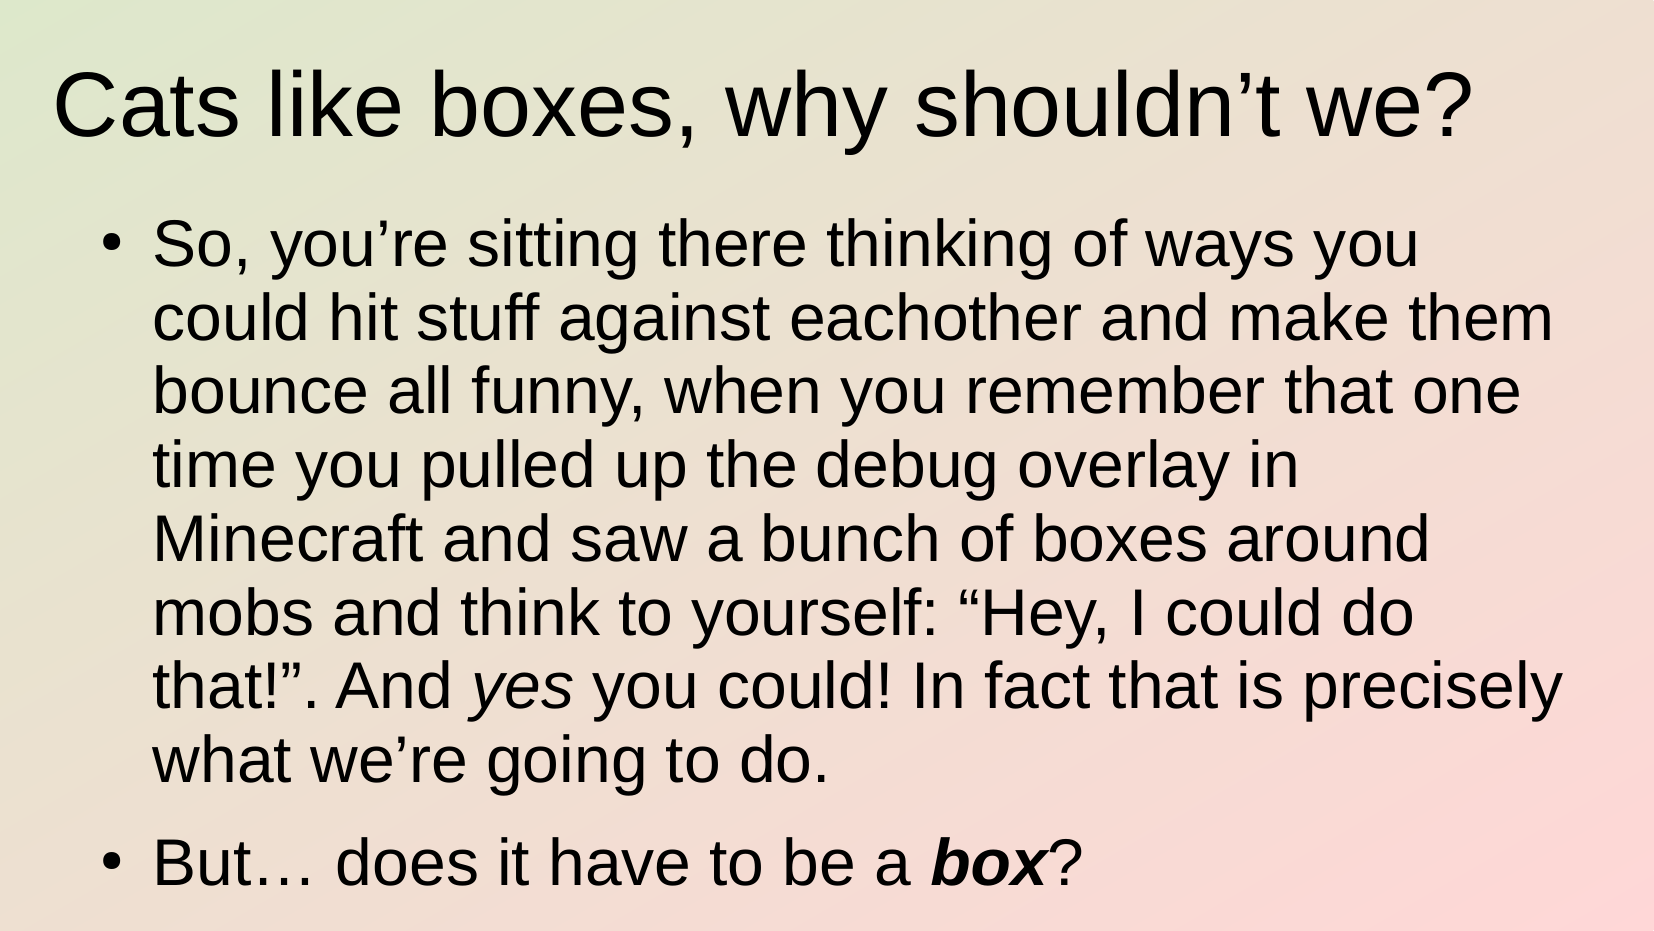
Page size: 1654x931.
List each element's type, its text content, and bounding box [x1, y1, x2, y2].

list So, you’re sitting there thinking of ways you could hit stuff against eachother and make them bounce all funny, when you remember that one time you pulled up the debug overlay in Minecraft and saw a bunch of boxes around mobs and think to yourself: “Hey, I could do that!”. And yes you could! In fact that is precisely what we’re going to do. But… does it have to be a box? [82, 206, 1571, 905]
title Cats like boxes, why shouldn’t we? [23, 29, 1506, 180]
